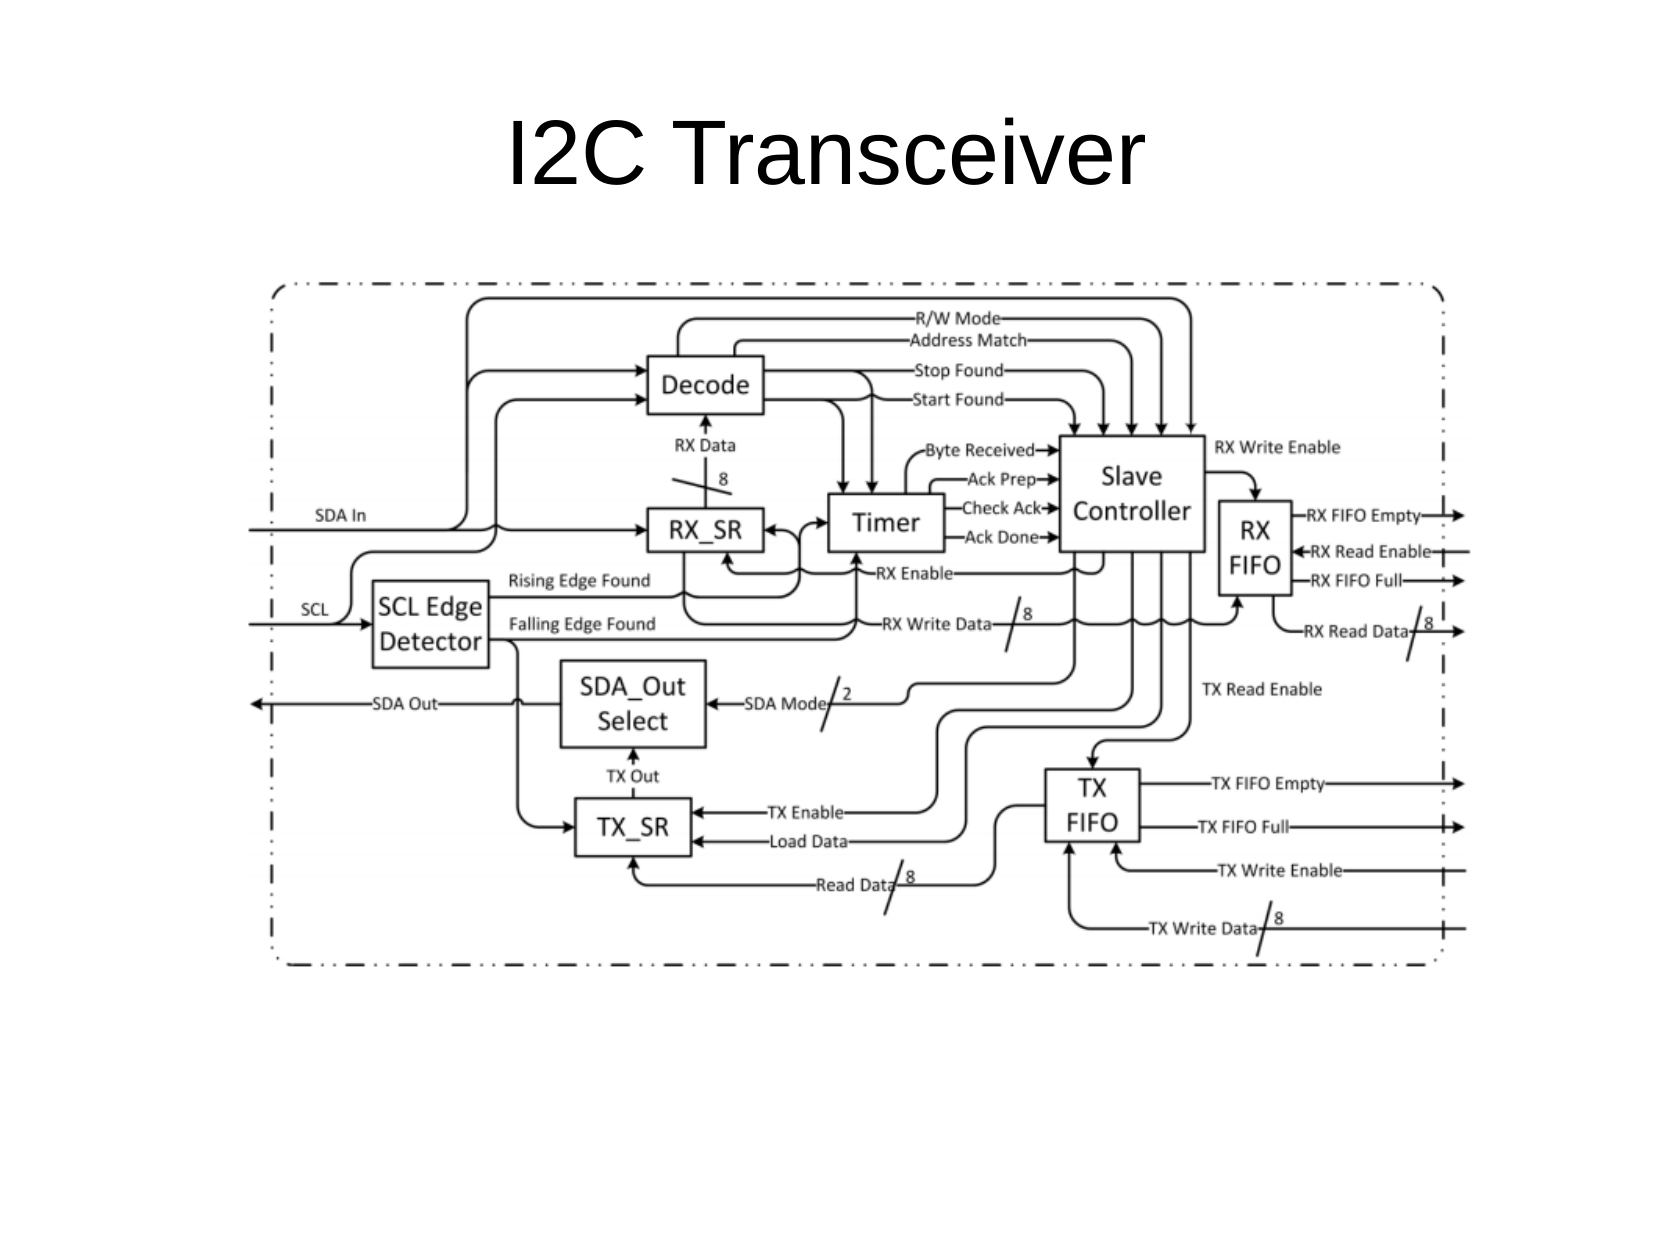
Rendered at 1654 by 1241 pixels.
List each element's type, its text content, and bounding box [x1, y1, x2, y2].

picture [241, 270, 1486, 976]
title I2C Transceiver [82, 49, 1571, 257]
